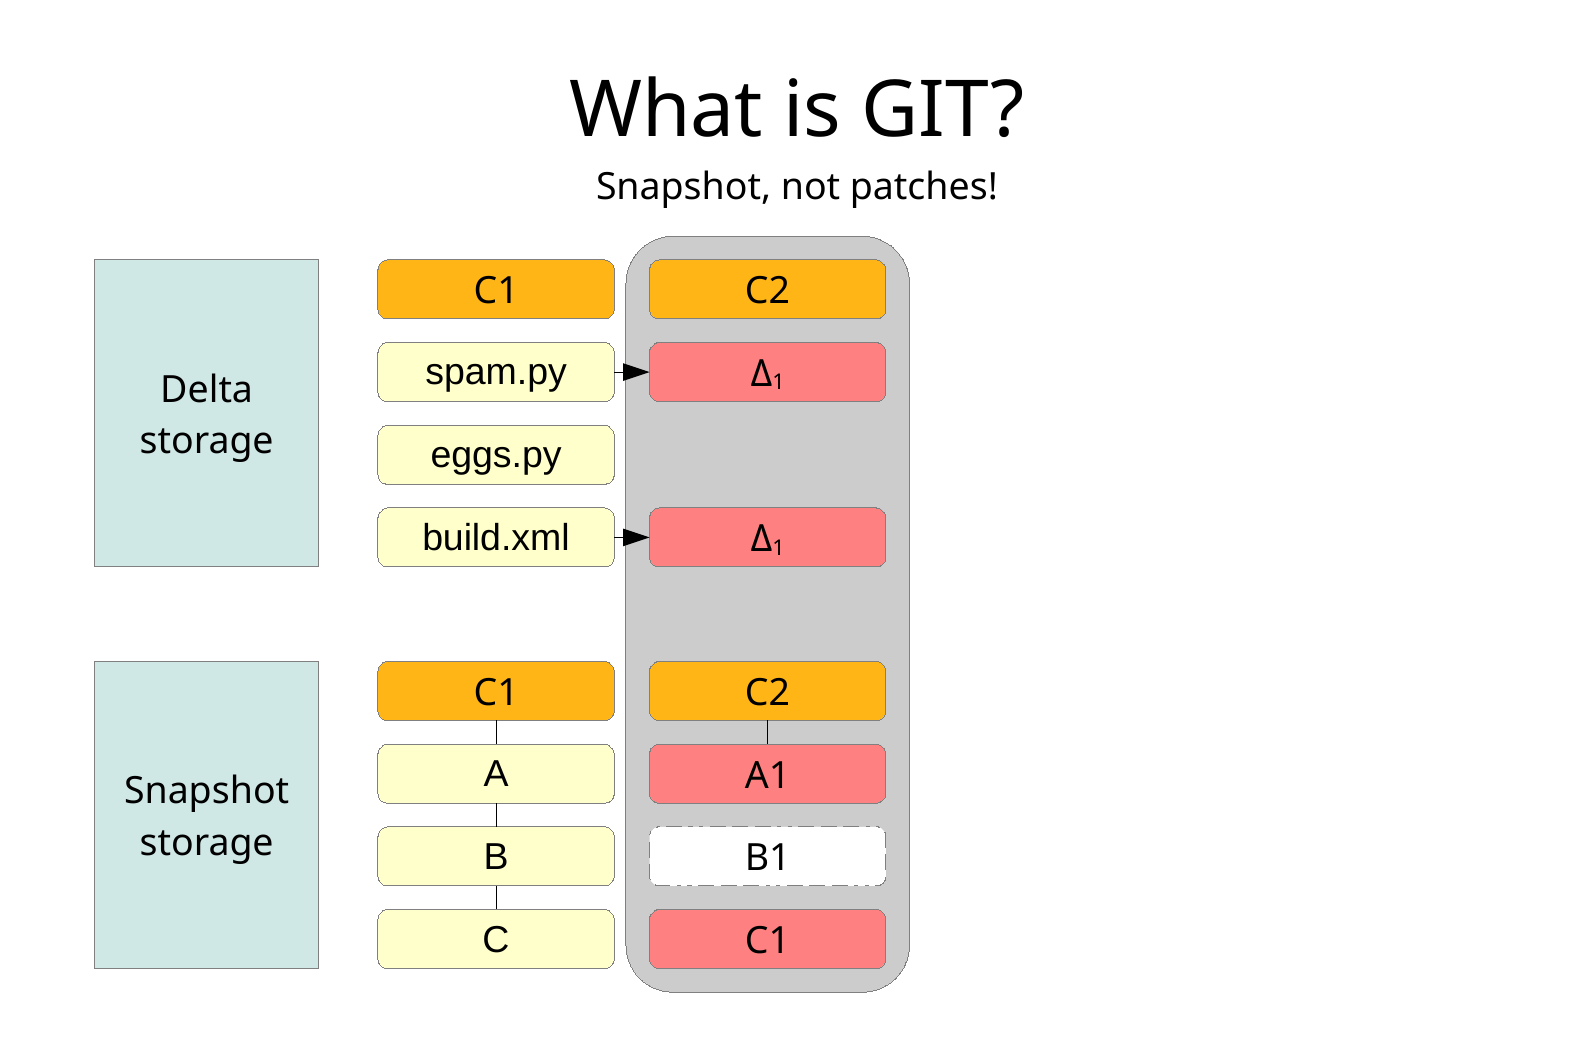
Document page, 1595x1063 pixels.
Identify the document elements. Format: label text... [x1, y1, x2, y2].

text_box Δ1 [649, 342, 886, 402]
text_box Snapshot storage [94, 661, 319, 969]
title What is GIT? Snapshot, not patches! [79, 42, 1515, 220]
text_box build.xml [377, 507, 615, 567]
text_box C1 [377, 259, 615, 319]
text_box C [377, 909, 615, 969]
text_box eggs.py [377, 425, 615, 485]
text_box spam.py [377, 342, 615, 402]
text_box Δ1 [649, 507, 886, 567]
text_box A [377, 744, 615, 804]
text_box B [377, 826, 615, 886]
text_box C2 [649, 661, 886, 721]
text_box C2 [649, 259, 886, 319]
text_box Delta storage [94, 259, 319, 567]
text_box C1 [649, 909, 886, 969]
text_box C1 [377, 661, 615, 721]
text_box B1 [649, 826, 886, 886]
text_box [625, 236, 910, 993]
text_box A1 [649, 744, 886, 804]
